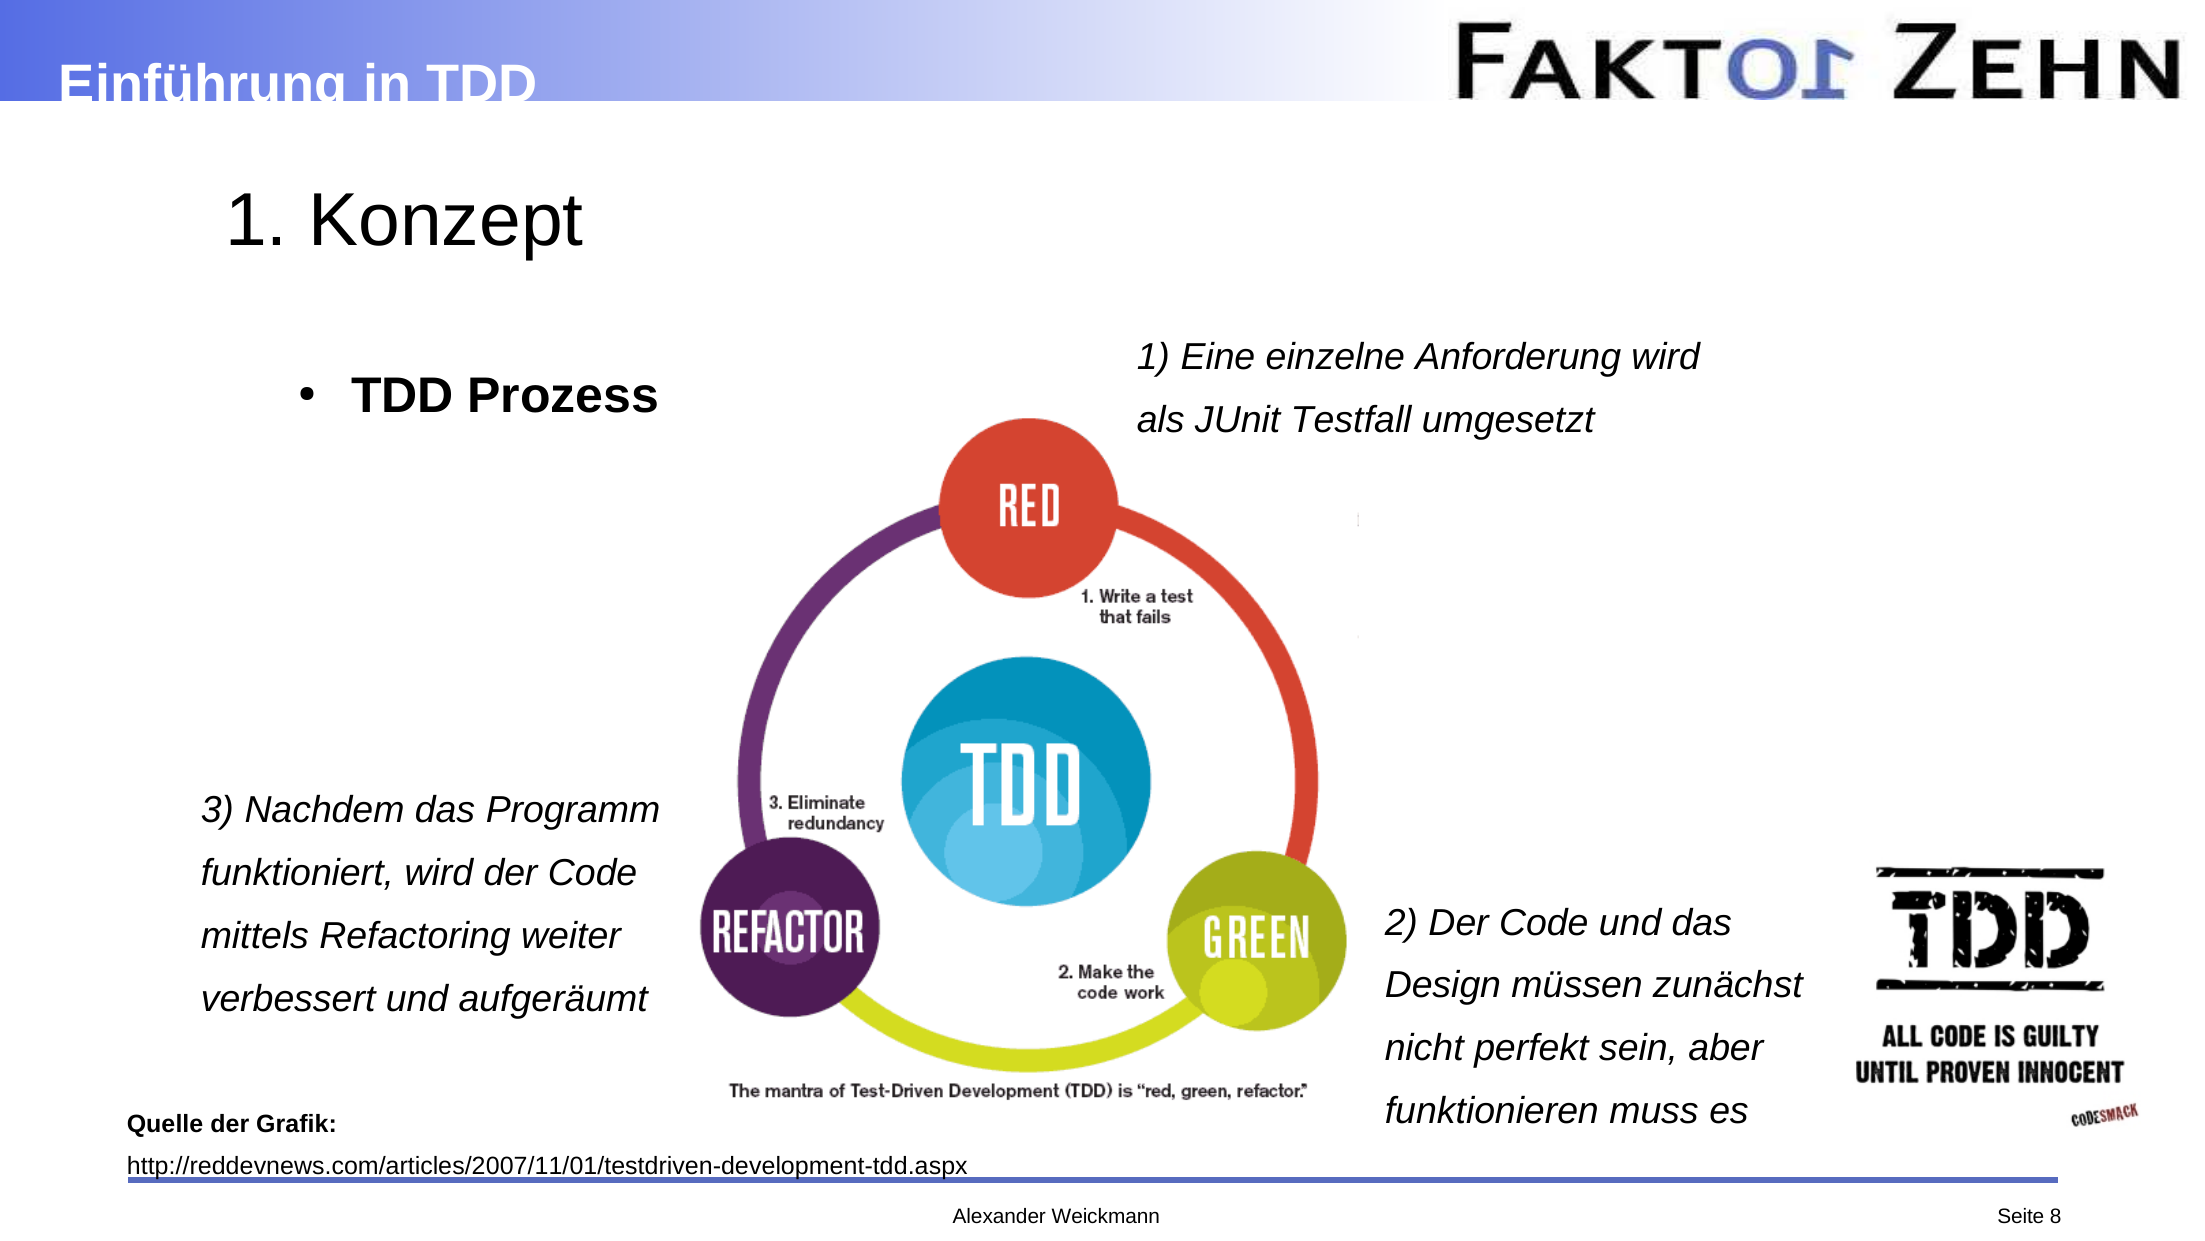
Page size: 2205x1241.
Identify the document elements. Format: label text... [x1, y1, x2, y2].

text_box Quelle der Grafik: http://reddevnews.com/articles/2007/11/01/testdriven-development-tdd.aspx [126, 1095, 999, 1167]
list TDD Prozess [1359, 339, 2036, 1108]
title 1. Konzept [225, 142, 1981, 296]
text_box 3) Nachdem das Programm funktioniert, wird der Code mittels Refactoring weiter verbessert und aufgeräumt [200, 767, 694, 998]
list TDD Prozess [280, 339, 1136, 767]
list TDD Prozess [280, 998, 692, 1095]
picture [692, 413, 1359, 1111]
picture [1448, 7, 2191, 100]
picture [1219, 419, 1234, 429]
text_box 1) Eine einzelne Anforderung wird als JUnit Testfall umgesetzt [1136, 314, 1728, 419]
picture [1840, 808, 2141, 1176]
text_box 2) Der Code und das Design müssen zunächst nicht perfekt sein, aber funktionieren muss es [1384, 879, 1816, 1110]
